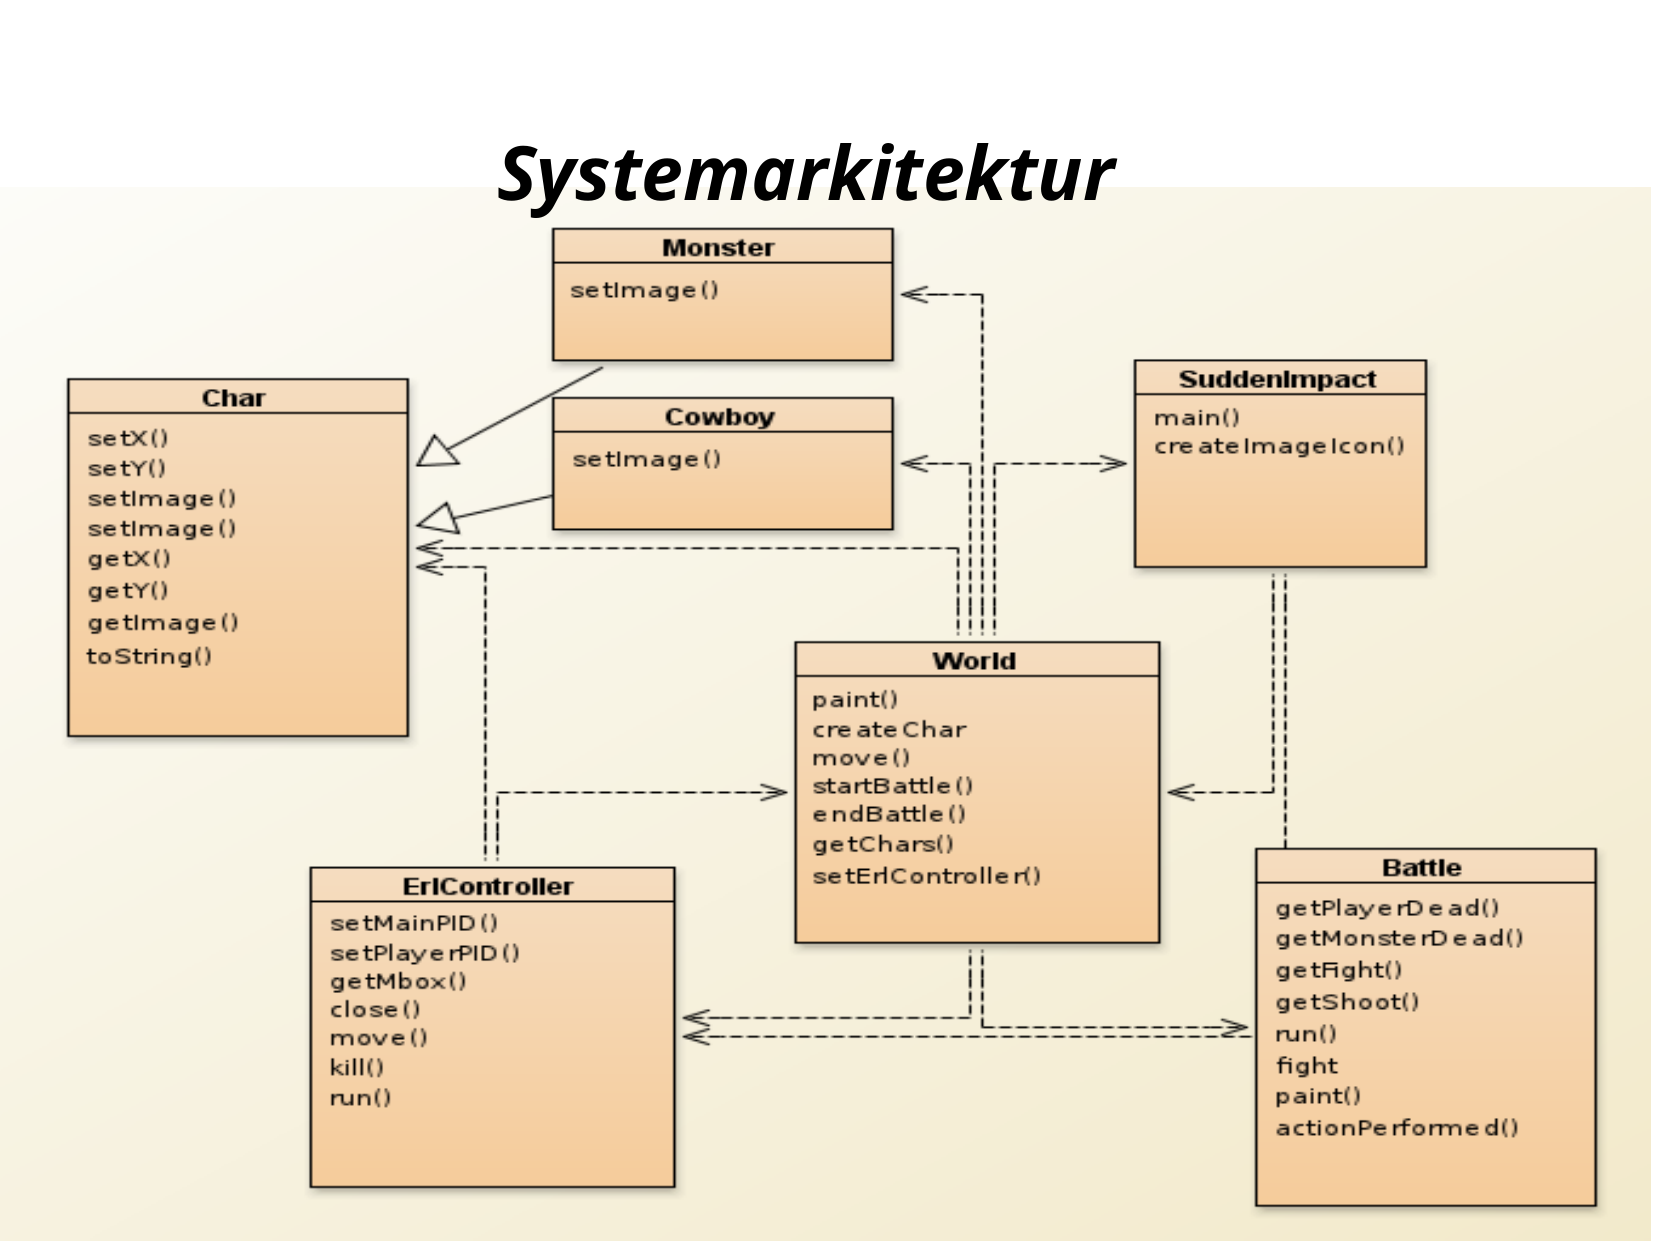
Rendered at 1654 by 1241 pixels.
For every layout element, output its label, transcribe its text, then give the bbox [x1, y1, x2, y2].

text_box Systemarkitektur [150, 112, 1463, 213]
picture [0, 187, 1651, 1241]
